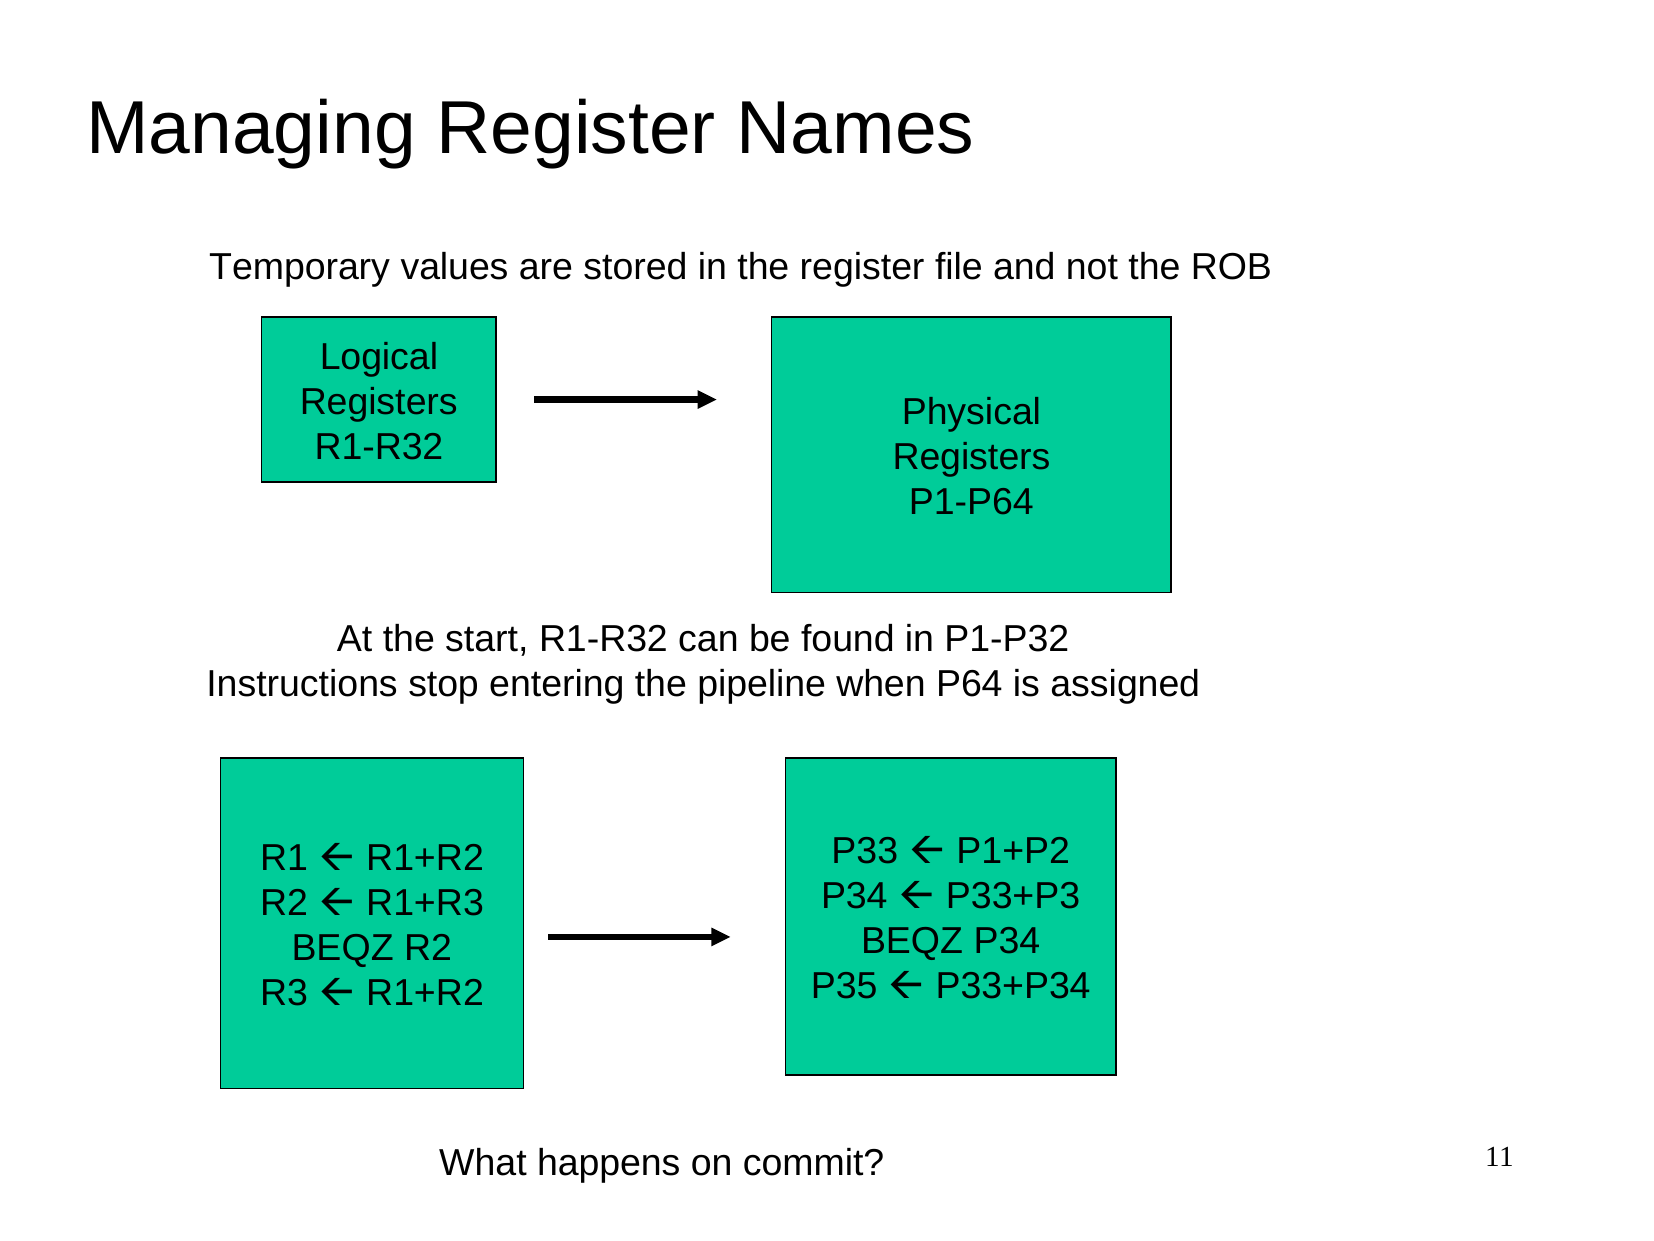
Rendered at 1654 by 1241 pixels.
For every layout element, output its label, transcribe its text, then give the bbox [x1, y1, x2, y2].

text_box Managing Register Names [71, 71, 990, 177]
text_box R1  R1+R2 R2  R1+R3 BEQZ R2 R3  R1+R2 [220, 757, 524, 1089]
text_box Temporary values are stored in the register file and not the ROB [194, 234, 1288, 295]
text_box <number> [1184, 1129, 1530, 1213]
text_box At the start, R1-R32 can be found in P1-P32 Instructions stop entering the pipeline when P64 is assigned [191, 606, 1216, 712]
text_box Logical Registers R1-R32 [261, 316, 497, 483]
text_box What happens on commit? [424, 1129, 900, 1191]
text_box P33  P1+P2 P34  P33+P3 BEQZ P34 P35  P33+P34 [785, 757, 1117, 1075]
text_box Physical Registers P1-P64 [771, 316, 1172, 593]
